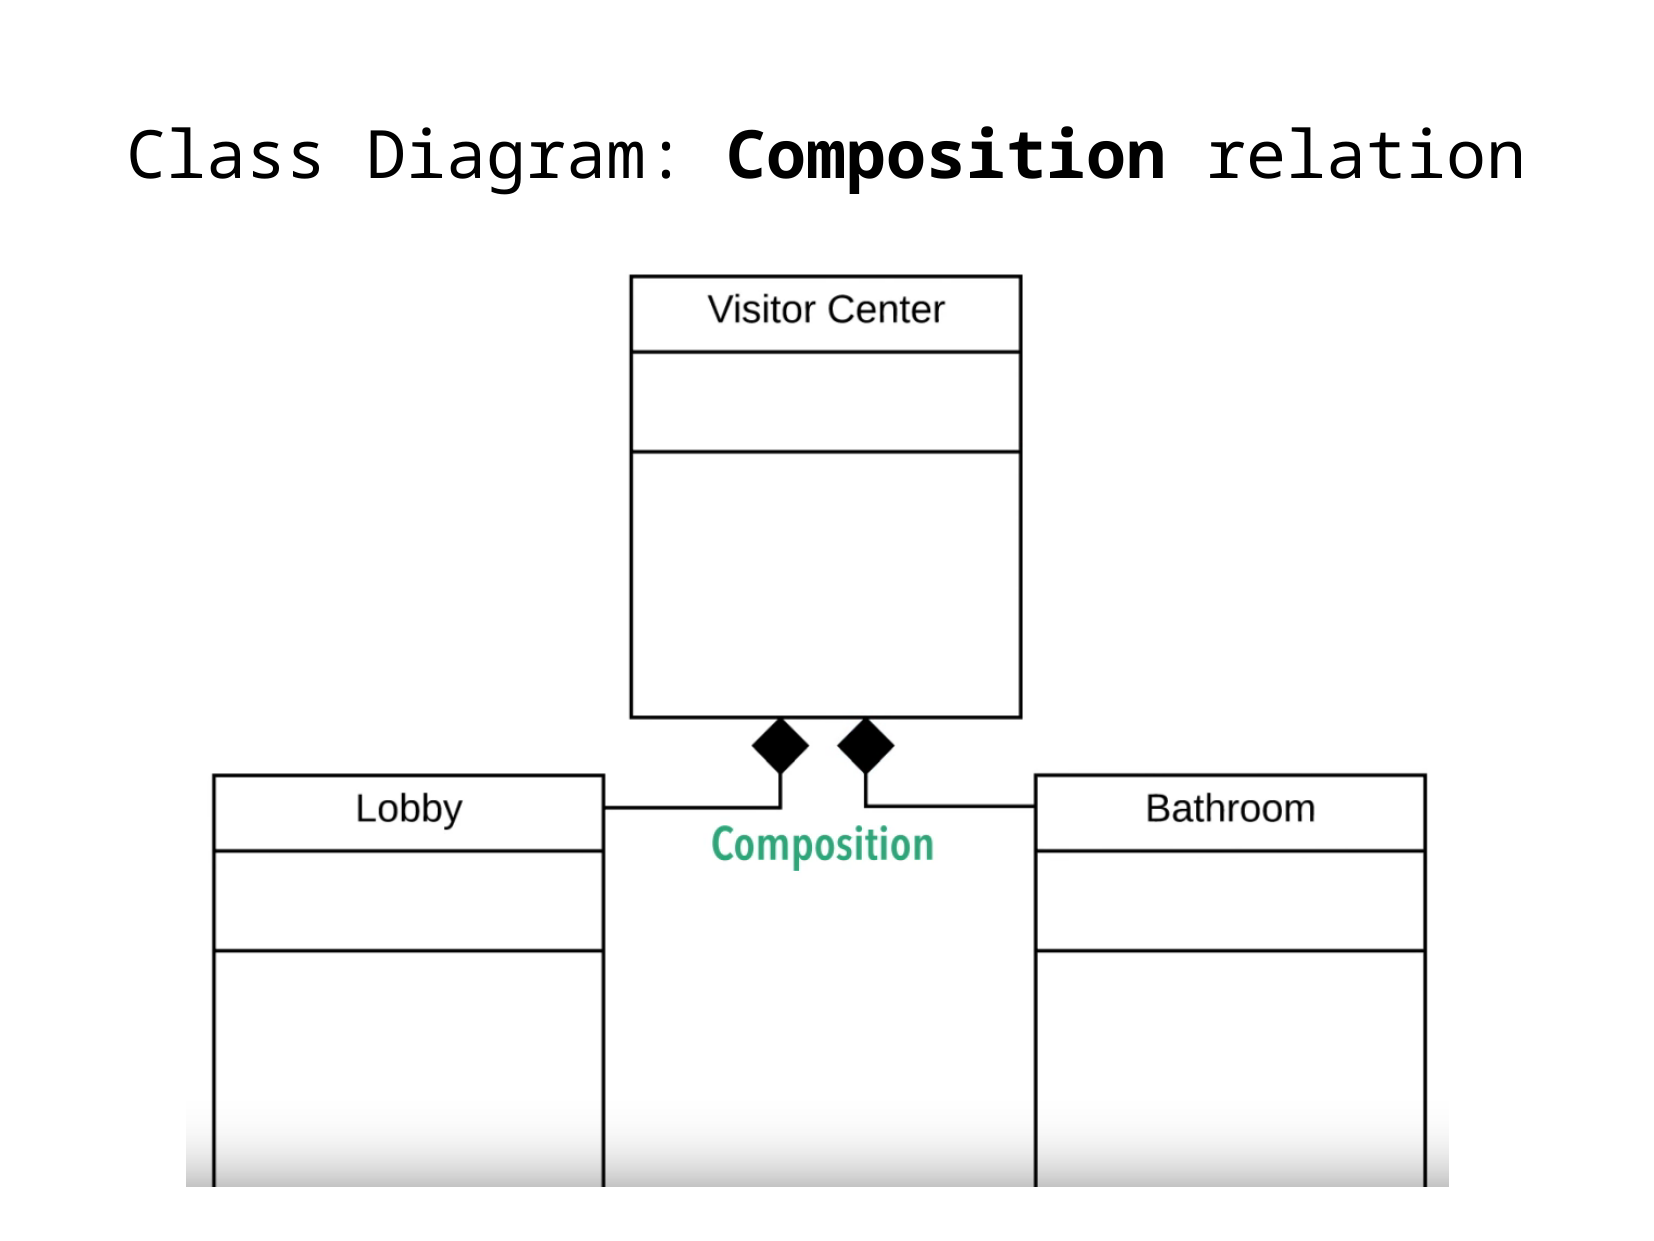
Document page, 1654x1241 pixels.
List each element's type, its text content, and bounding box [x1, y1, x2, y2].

title Class Diagram: Composition relation [35, 49, 1619, 257]
picture [186, 255, 1449, 1187]
